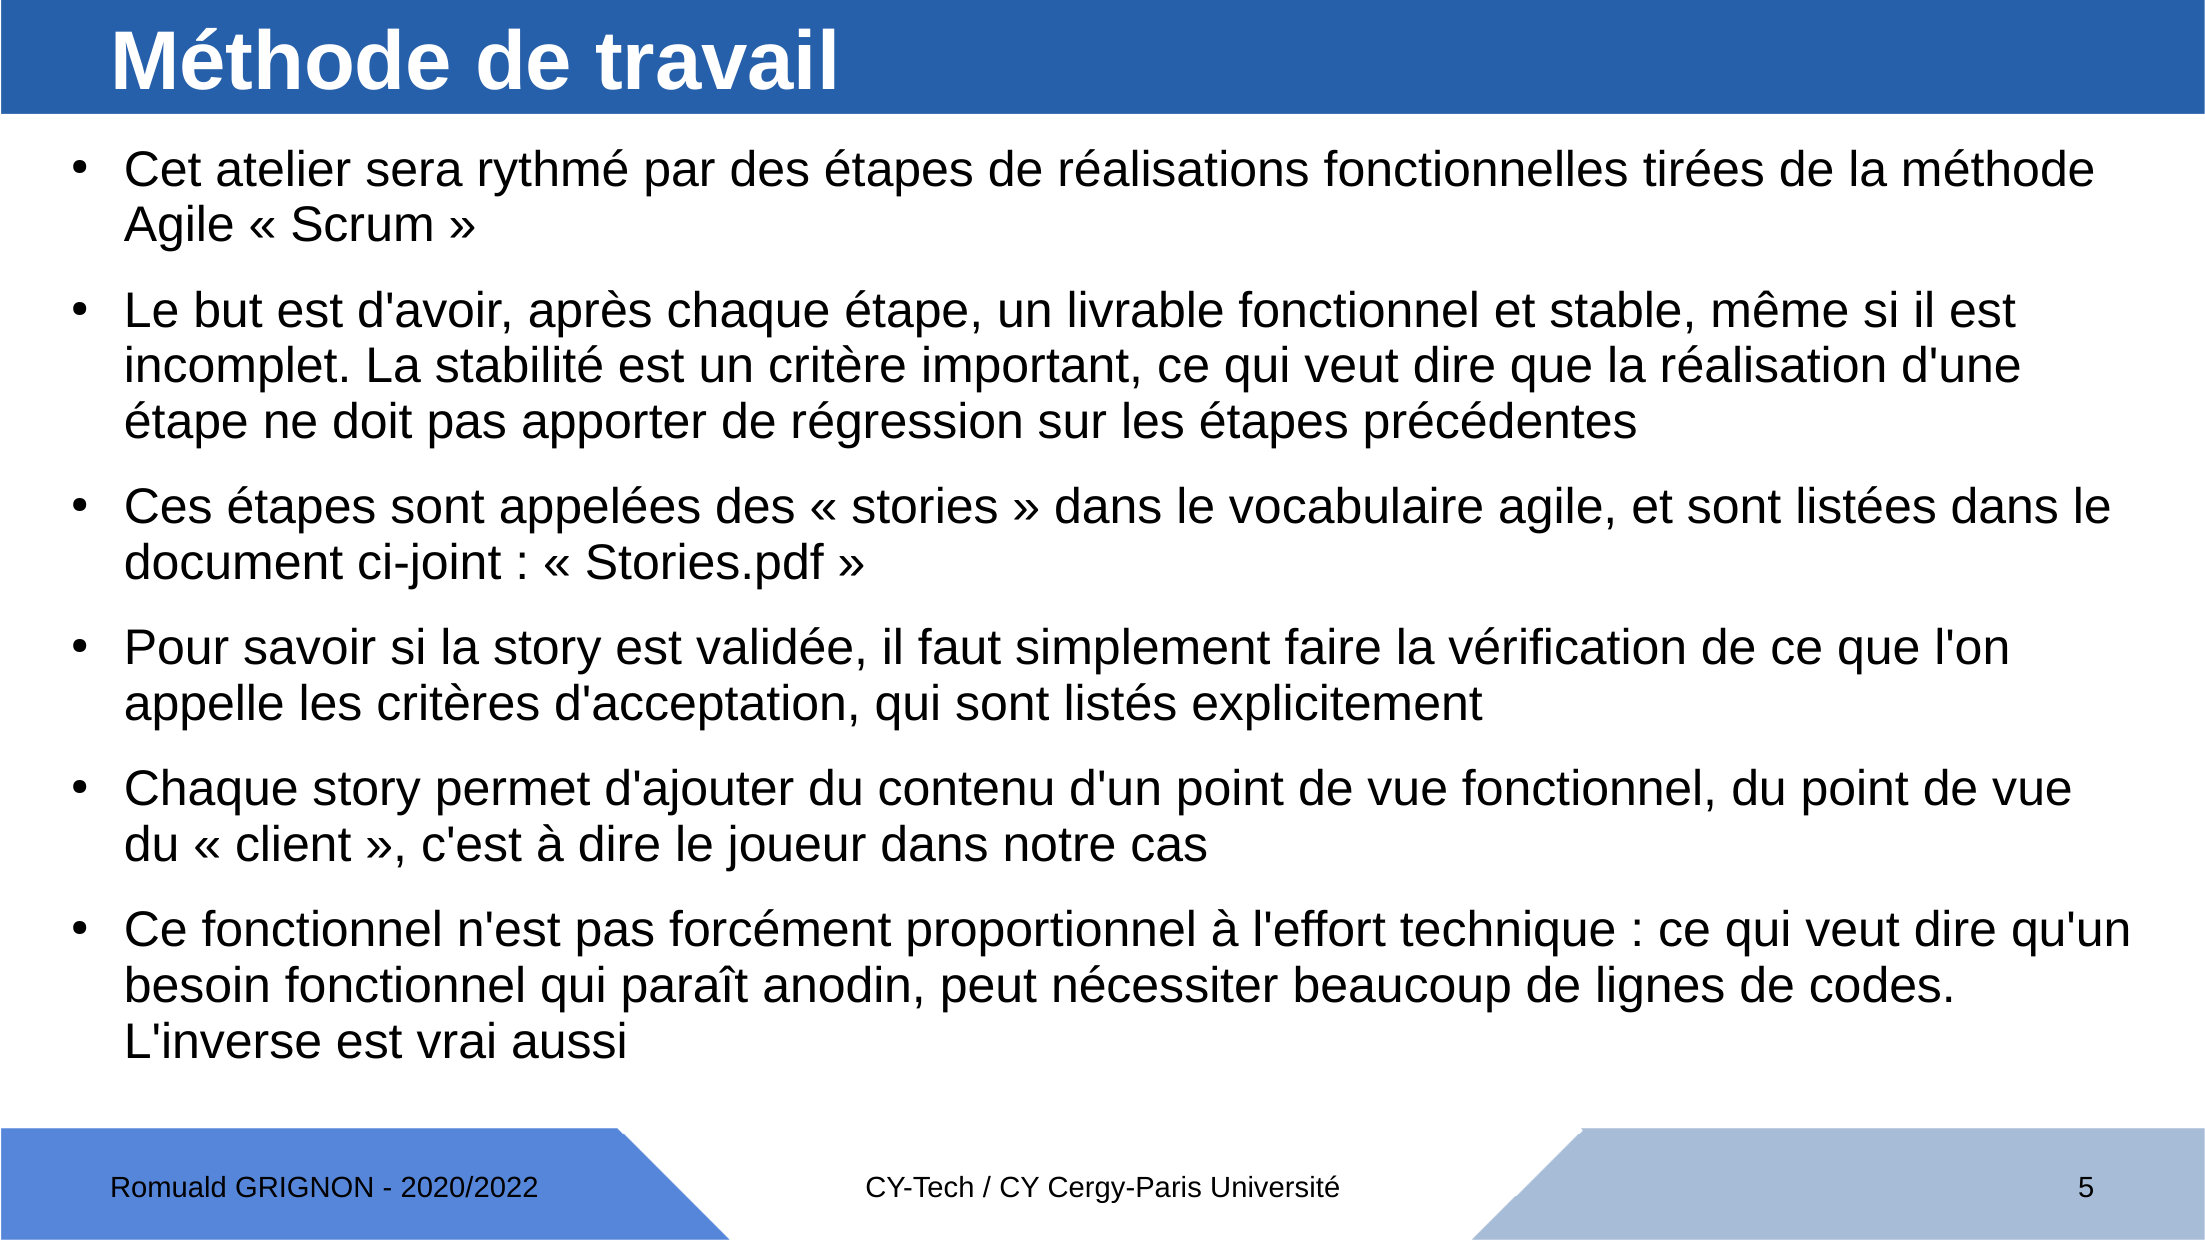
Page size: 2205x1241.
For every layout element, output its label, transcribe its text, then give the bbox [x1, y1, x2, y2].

picture [0, 0, 2205, 1241]
list Cet atelier sera rythmé par des étapes de réalisations fonctionnelles tirées de la méthode Agile « Scrum » Le but est d'avoir, après chaque étape, un livrable fonctionnel et stable, même si il est incomplet. La stabilité est un critère important, ce qui veut dire que la réalisation d'une étape ne doit pas apporter de régression sur les étapes précédentes Ces étapes sont appelées des « stories » dans le vocabulaire agile, et sont listées dans le document ci-joint : « Stories.pdf » Pour savoir si la story est validée, il faut simplement faire la vérification de ce que l'on appelle les critères d'acceptation, qui sont listés explicitement Chaque story permet d'ajouter du contenu d'un point de vue fonctionnel, du point de vue du « client », c'est à dire le joueur dans notre cas Ce fonctionnel n'est pas forcément proportionnel à l'effort technique : ce qui veut dire qu'un besoin fonctionnel qui paraît anodin, peut nécessiter beaucoup de lignes de codes. L'inverse est vrai aussi [53, 211, 2139, 1081]
title Méthode de travail [110, 49, 2095, 211]
